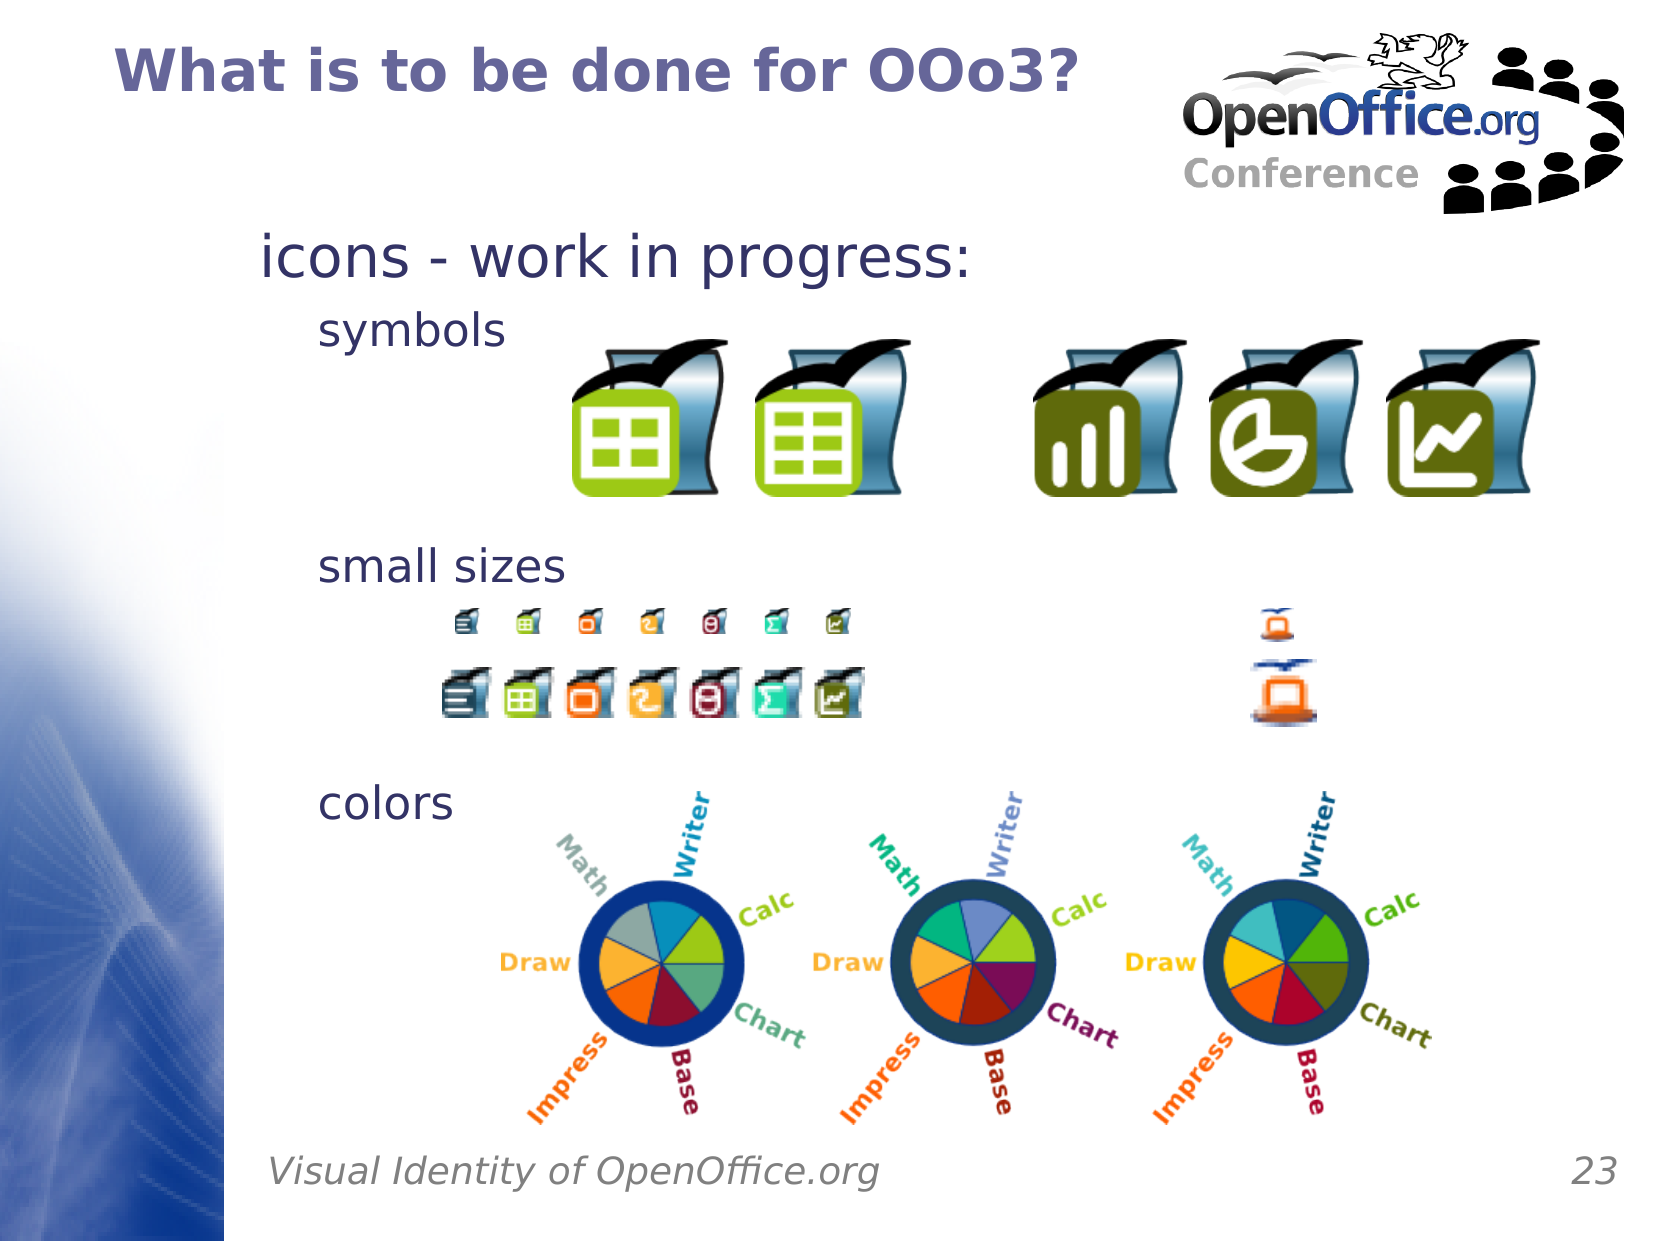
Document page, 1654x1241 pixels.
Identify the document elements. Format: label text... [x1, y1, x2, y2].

picture [572, 339, 730, 497]
picture [1183, 33, 1624, 214]
picture [1250, 659, 1317, 727]
picture [1260, 608, 1294, 642]
picture [1033, 339, 1189, 497]
picture [1386, 339, 1542, 497]
picture [0, 0, 224, 1241]
list icons - work in progress: symbols small sizes colors [223, 223, 1619, 1133]
picture [501, 791, 1432, 1125]
picture [1209, 339, 1365, 497]
title What is to be done for OOo3? [24, 15, 1123, 129]
picture [455, 608, 851, 634]
picture [755, 339, 913, 497]
picture [442, 667, 865, 718]
